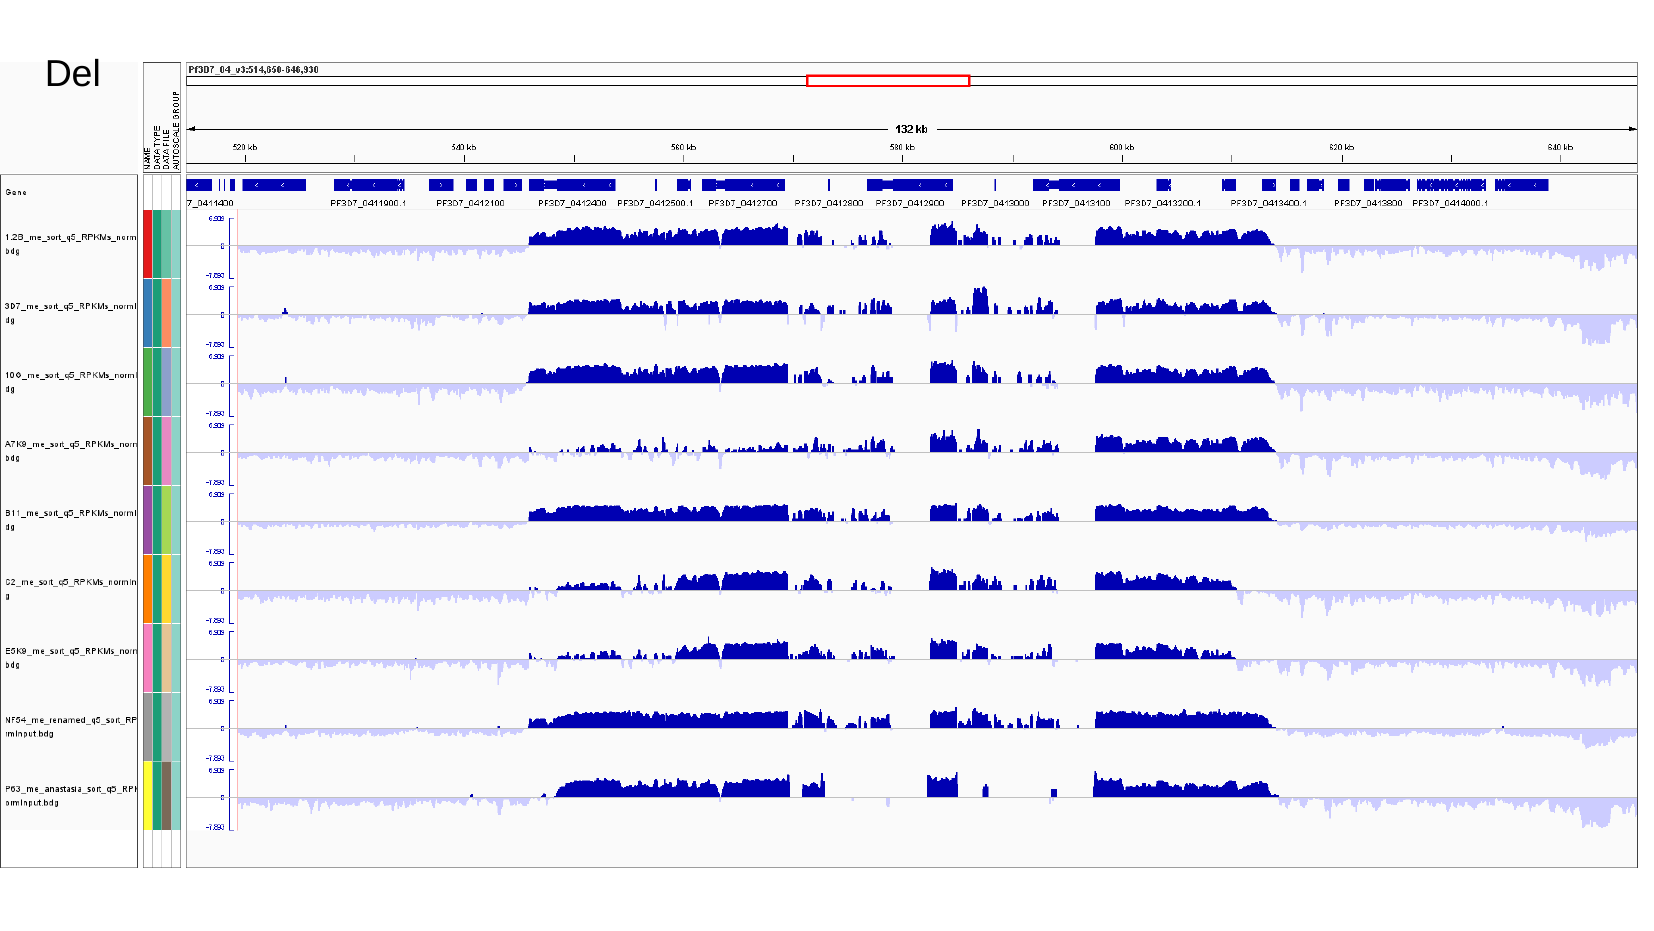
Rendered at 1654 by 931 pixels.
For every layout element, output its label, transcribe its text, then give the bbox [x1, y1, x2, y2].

picture [0, 62, 1654, 868]
text_box Del [30, 45, 151, 144]
